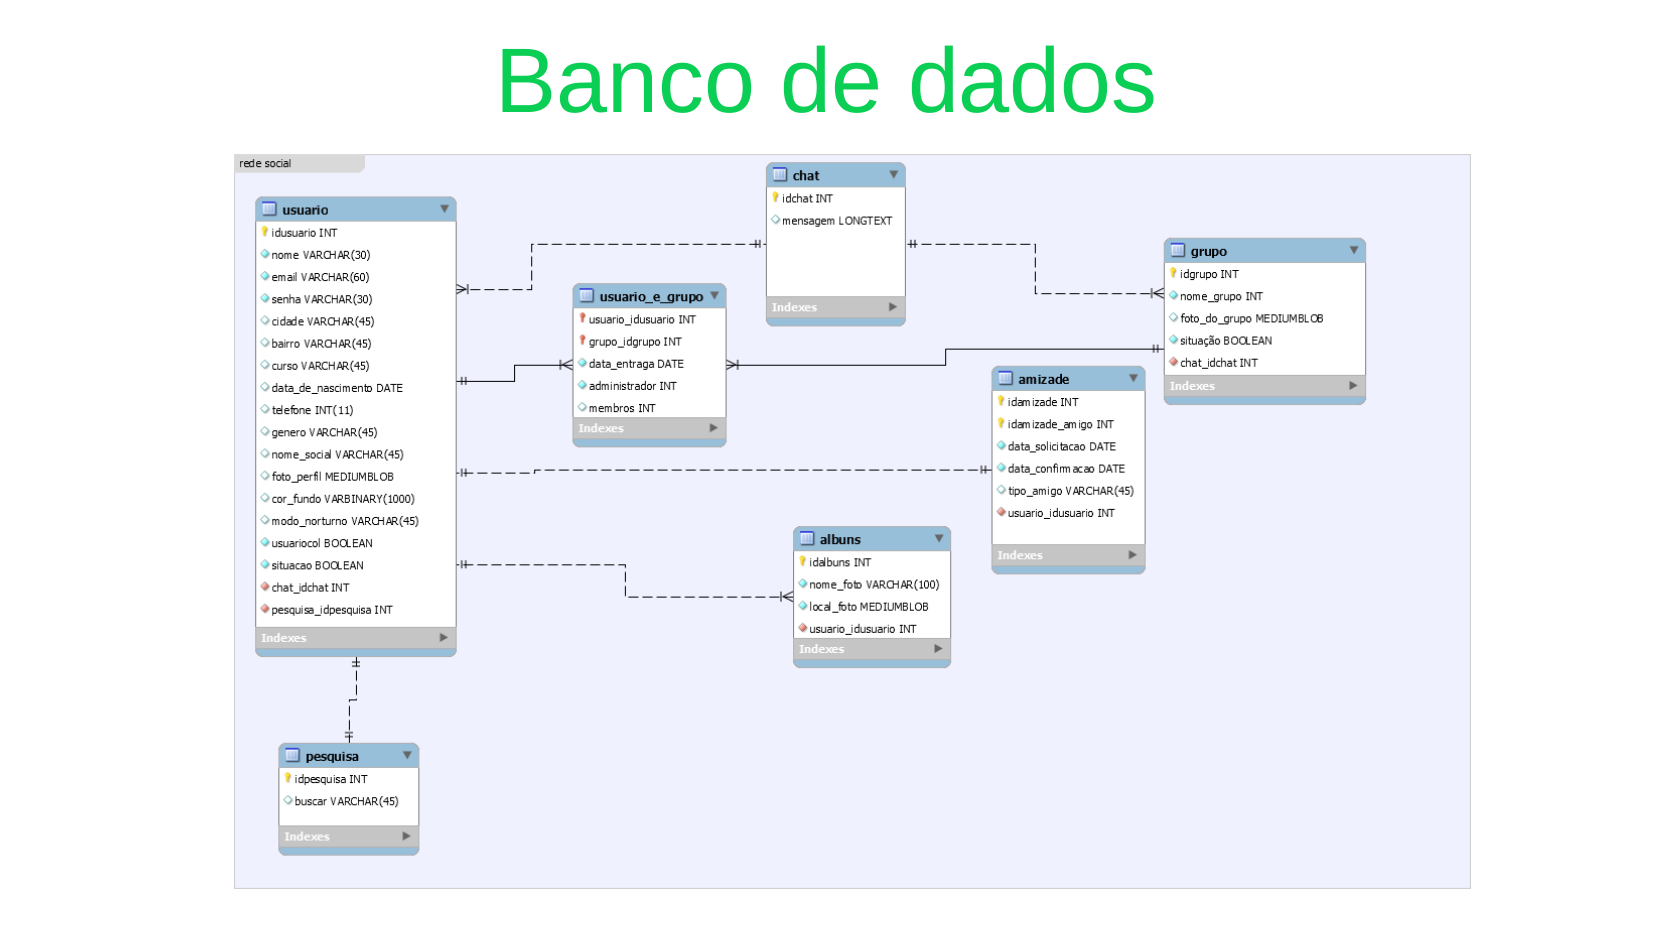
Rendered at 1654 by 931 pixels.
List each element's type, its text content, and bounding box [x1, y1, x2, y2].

picture [224, 144, 1480, 898]
text_box Banco de dados [82, 0, 1571, 154]
